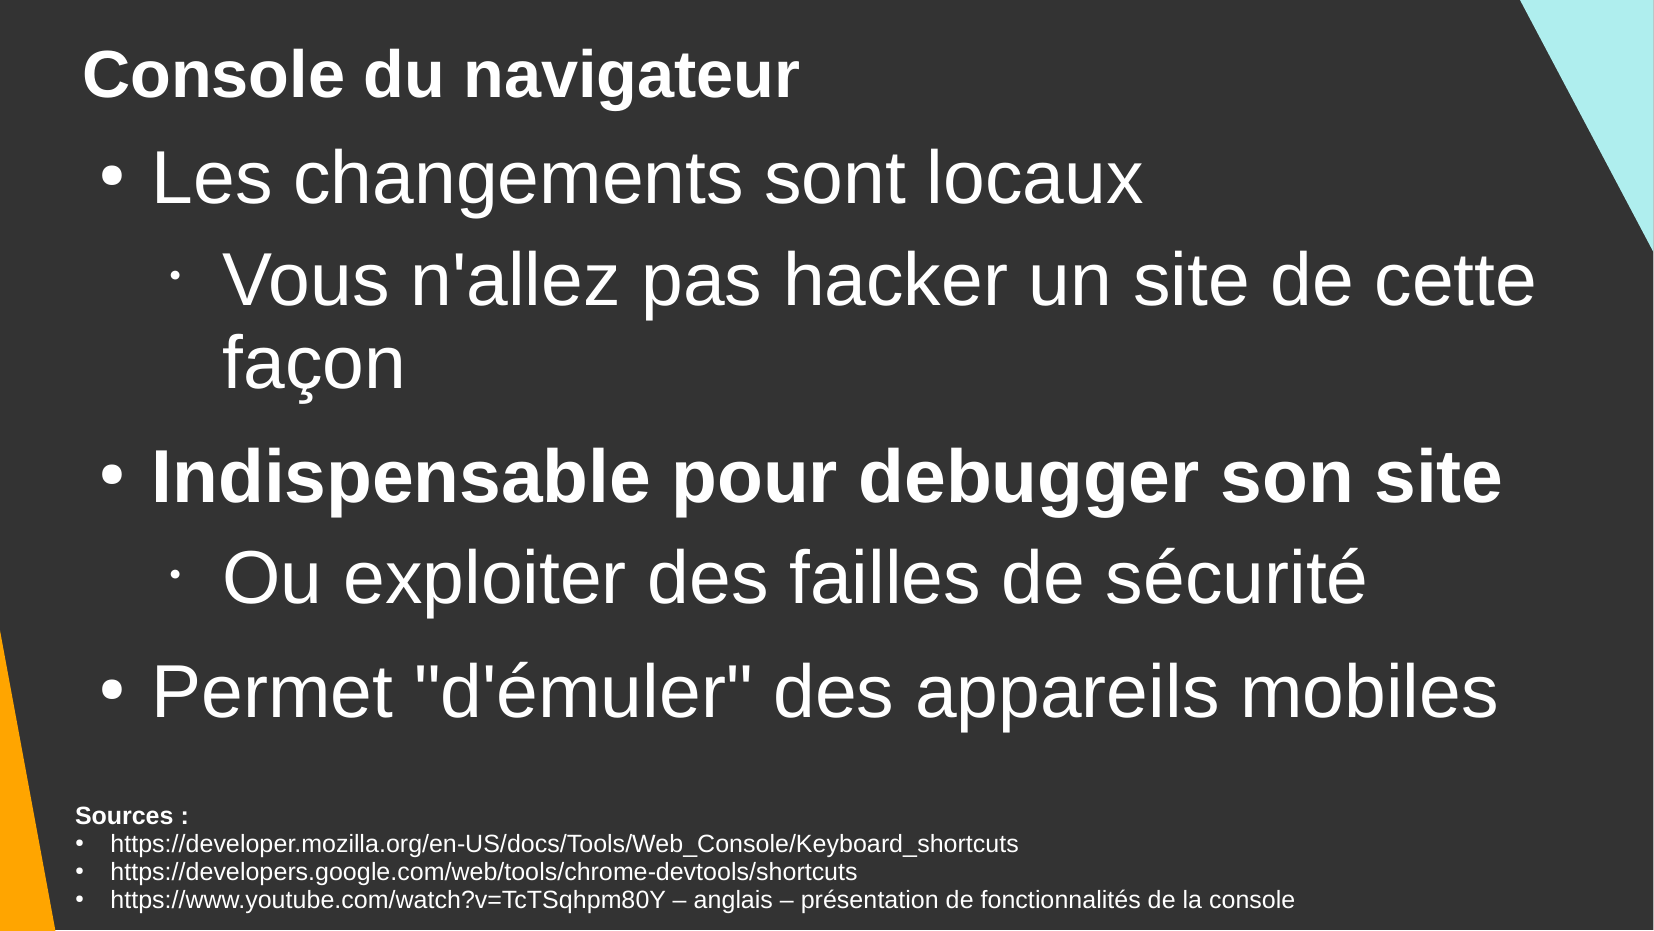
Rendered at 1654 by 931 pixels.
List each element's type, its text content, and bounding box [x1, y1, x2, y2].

text_box [1520, 0, 1654, 254]
text_box Sources : https://developer.mozilla.org/en-US/docs/Tools/Web_Console/Keyboard_shortcuts https://developers.google.com/web/tools/chrome-devtools/shortcuts https://www.youtube.com/watch?v=TcTSqhpm80Y – anglais – présentation de fonctionnalités de la console [60, 794, 1546, 931]
title Console du navigateur [82, 37, 1571, 114]
list Les changements sont locaux Vous n'allez pas hacker un site de cette façon Indispensable pour debugger son site Ou exploiter des failles de sécurité Permet "d'émuler" des appareils mobiles [80, 135, 1605, 851]
text_box [0, 630, 56, 931]
